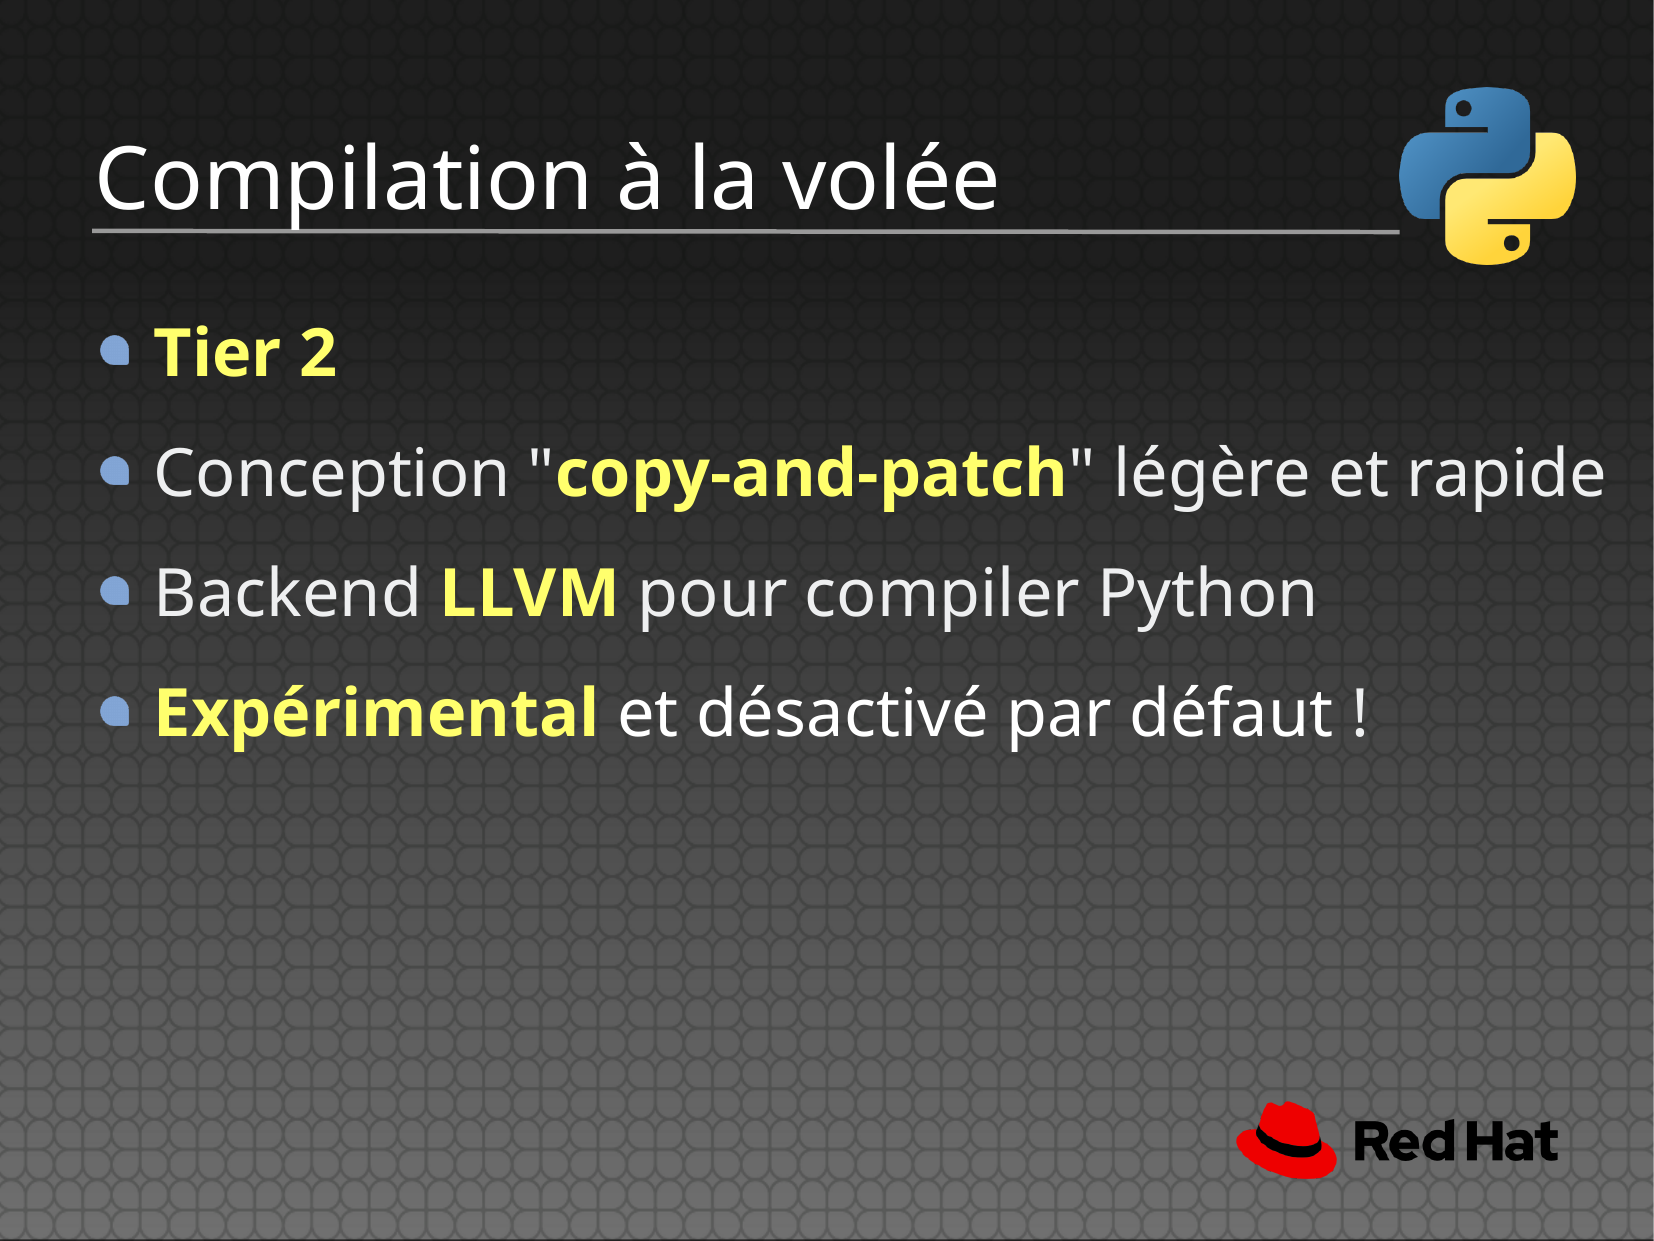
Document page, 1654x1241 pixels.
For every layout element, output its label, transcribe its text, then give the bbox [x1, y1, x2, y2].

title Compilation à la volée [94, 100, 1426, 251]
list Tier 2 Conception "copy-and-patch" légère et rapide Backend LLVM pour compiler Python Expérimental et désactivé par défaut ! [82, 304, 1629, 1045]
picture [0, 0, 1654, 1241]
